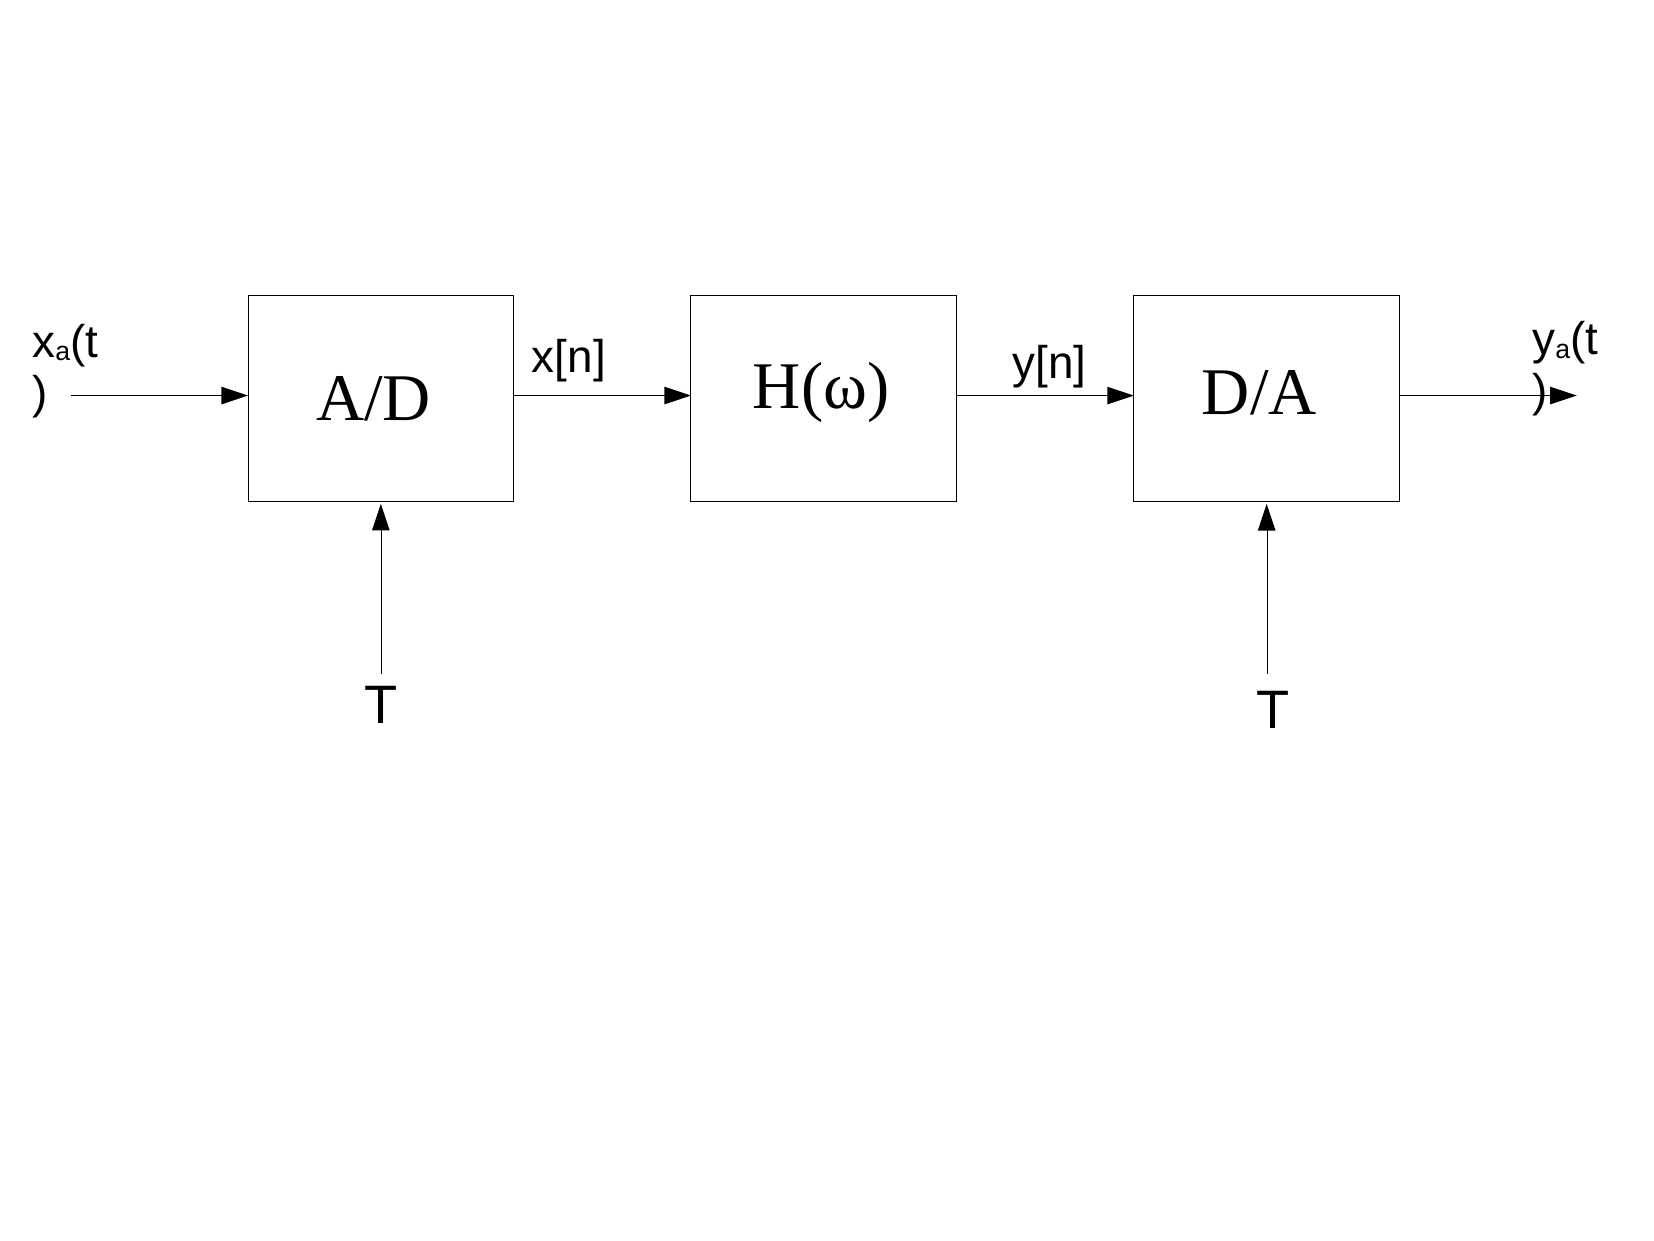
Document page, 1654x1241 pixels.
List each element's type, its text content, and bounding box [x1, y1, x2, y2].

text_box y[n] [998, 329, 1106, 402]
text_box H(ω) [738, 341, 922, 431]
text_box T [349, 667, 473, 751]
text_box xa(t) [17, 308, 121, 395]
text_box D/A [1187, 347, 1383, 437]
text_box ya(t) [1517, 306, 1625, 392]
text_box T [1241, 671, 1365, 755]
text_box A/D [301, 353, 485, 443]
text_box x[n] [517, 323, 633, 396]
